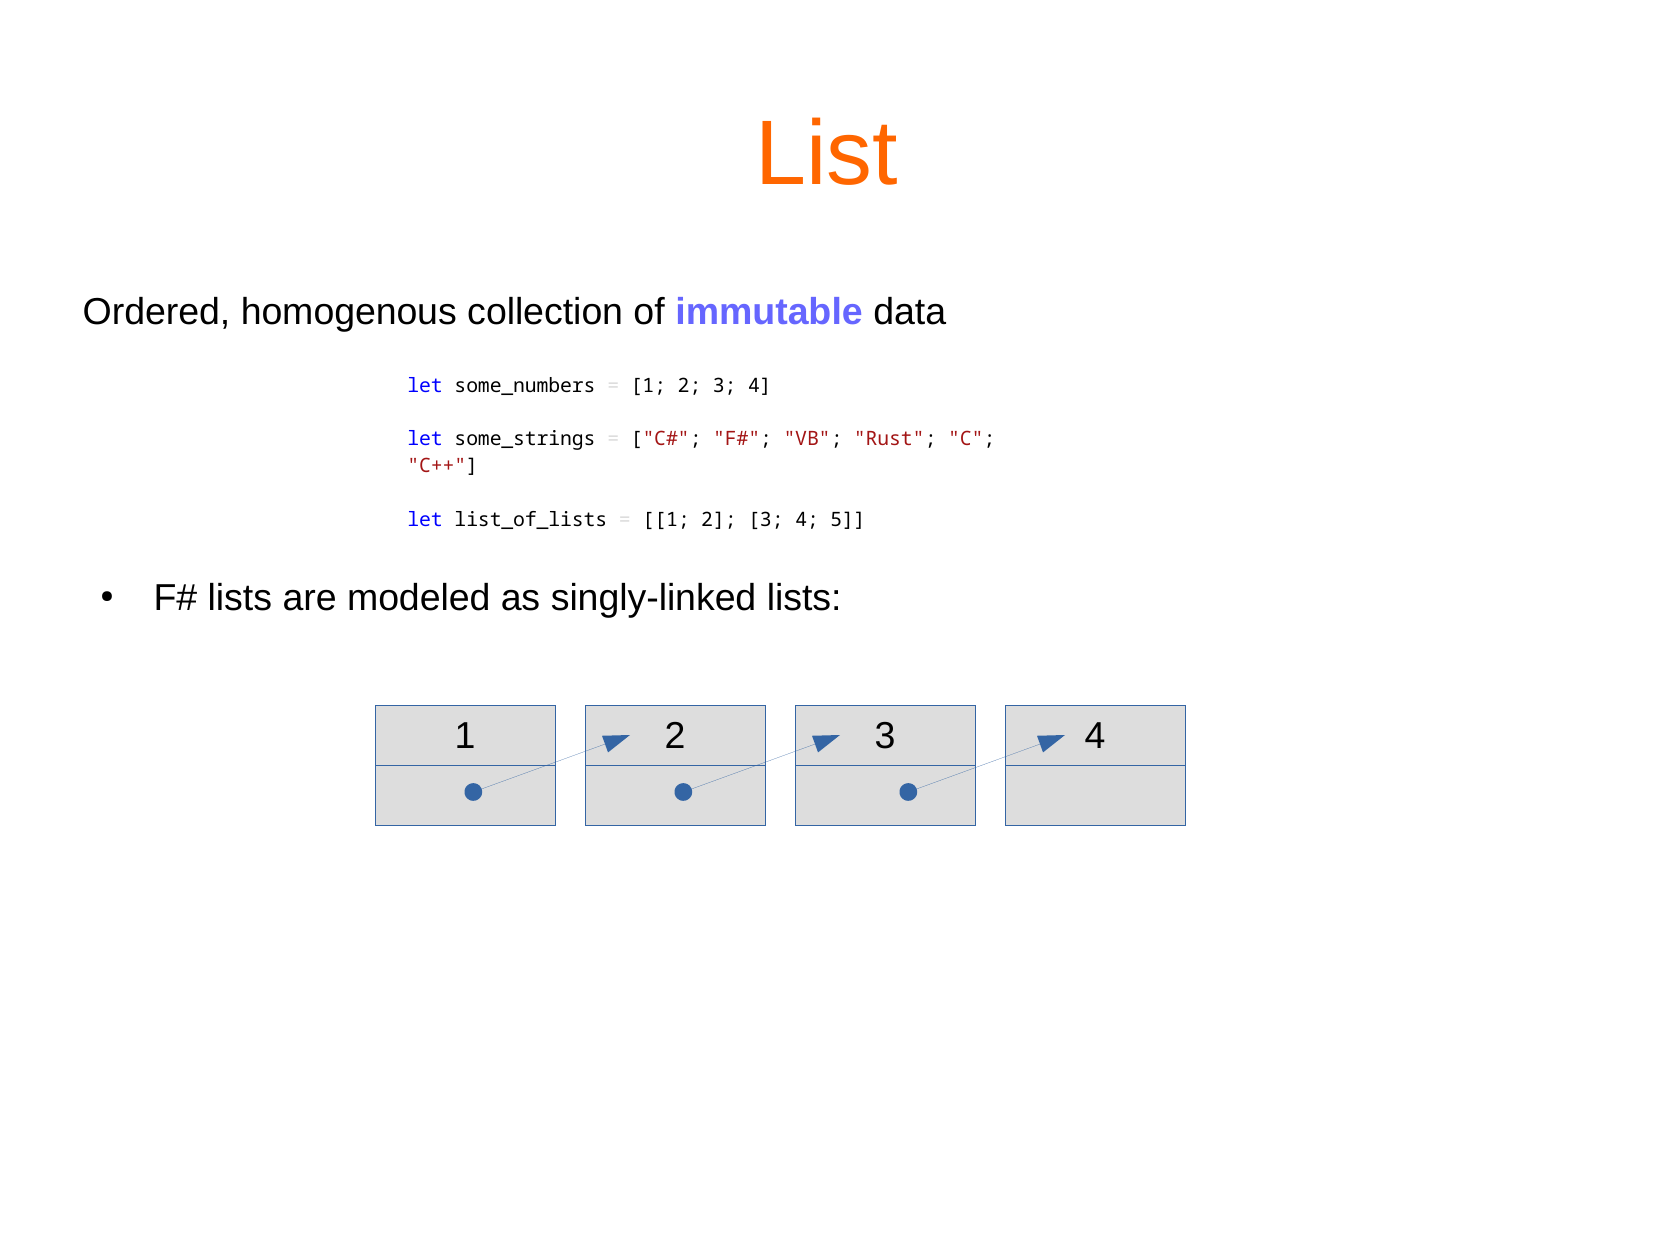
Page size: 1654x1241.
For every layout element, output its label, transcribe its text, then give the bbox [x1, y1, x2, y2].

text_box 1 [375, 705, 556, 765]
text_box let some_numbers = [1; 2; 3; 4] let some_strings = ["C#"; "F#"; "VB"; "Rust"; "C"; "C++"] let list_of_lists = [[1; 2]; [3; 4; 5]] [392, 363, 1036, 496]
title List [82, 49, 1571, 257]
text_box 3 [795, 705, 976, 765]
text_box 2 [585, 705, 766, 765]
text_box [375, 765, 556, 826]
text_box [1005, 765, 1186, 826]
text_box 4 [1005, 705, 1186, 765]
text_box [585, 765, 766, 826]
list Ordered, homogenous collection of immutable data F# lists are modeled as singly-linked lists: [82, 290, 1571, 1010]
text_box [795, 765, 976, 826]
